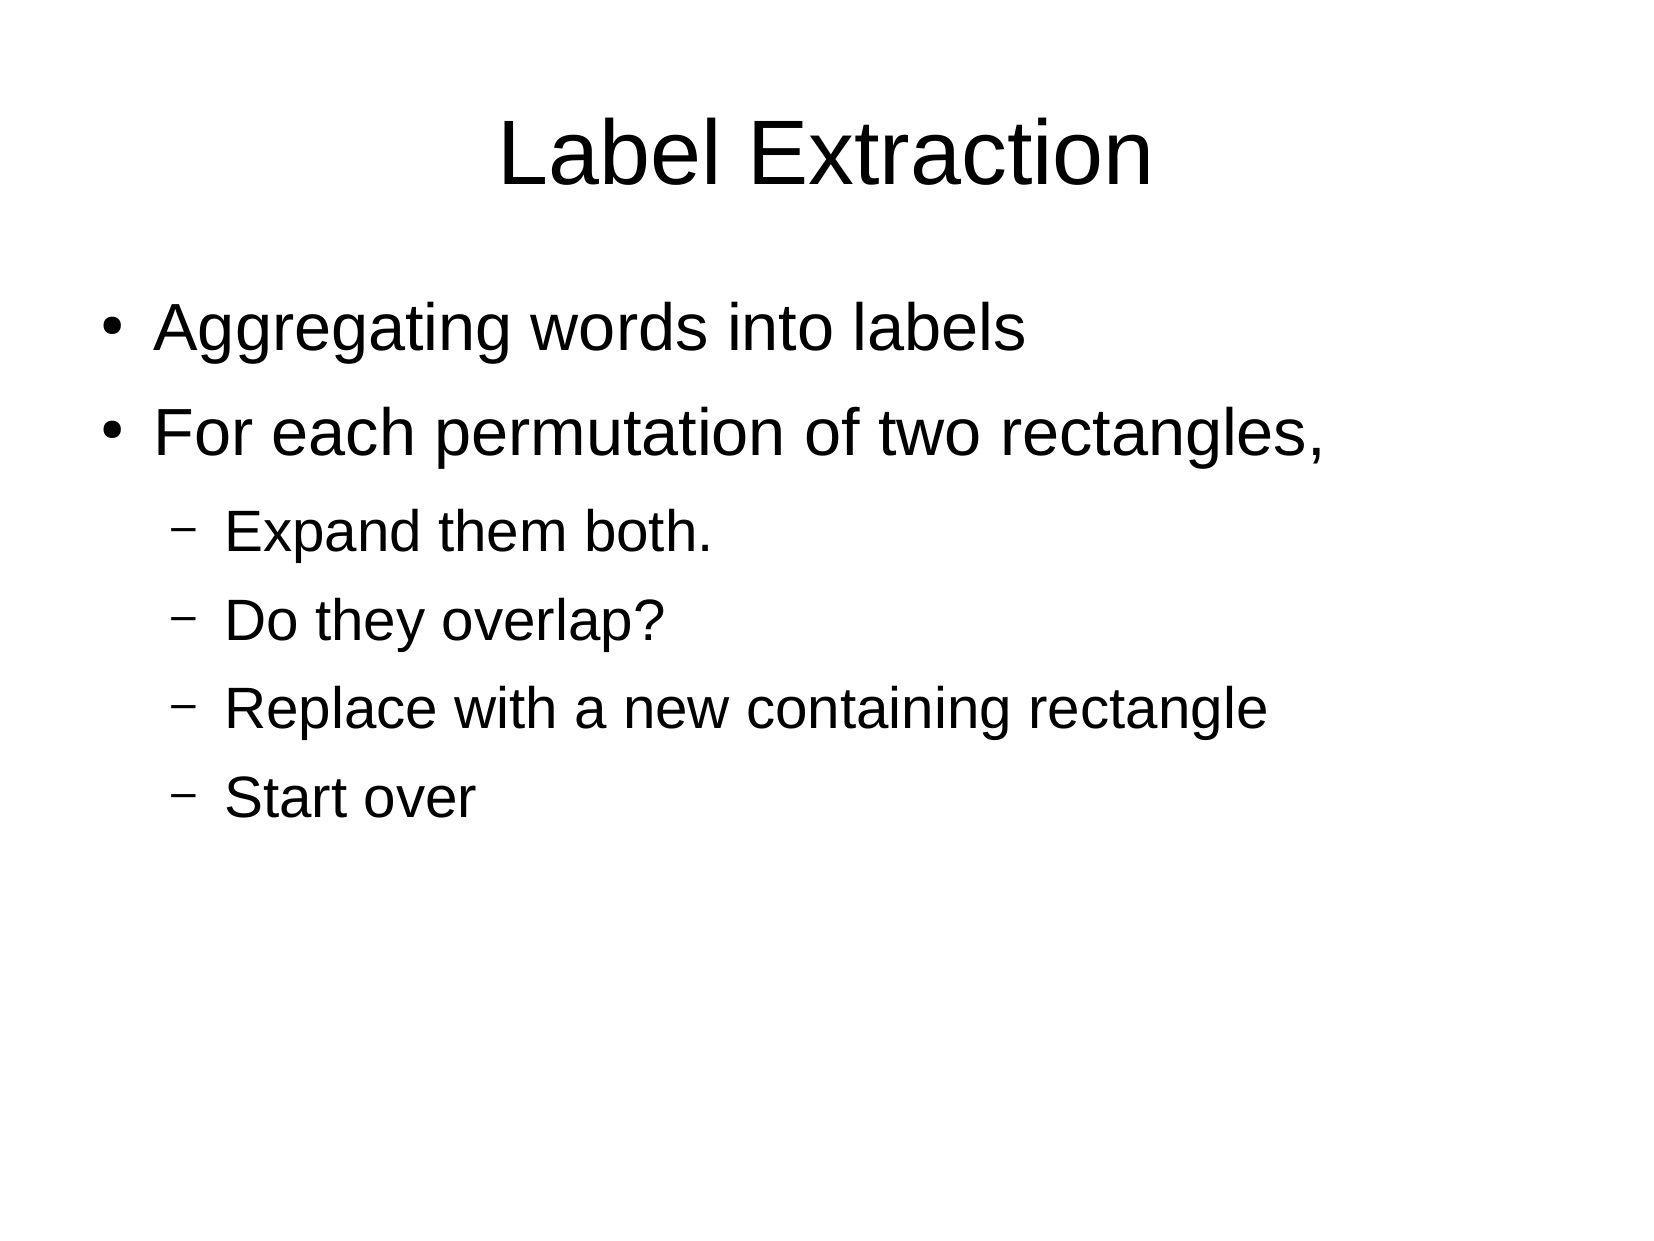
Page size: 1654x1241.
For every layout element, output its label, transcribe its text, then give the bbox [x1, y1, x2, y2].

title Label Extraction [82, 49, 1571, 257]
list Aggregating words into labels For each permutation of two rectangles, Expand them both. Do they overlap? Replace with a new containing rectangle Start over [82, 290, 1538, 1010]
